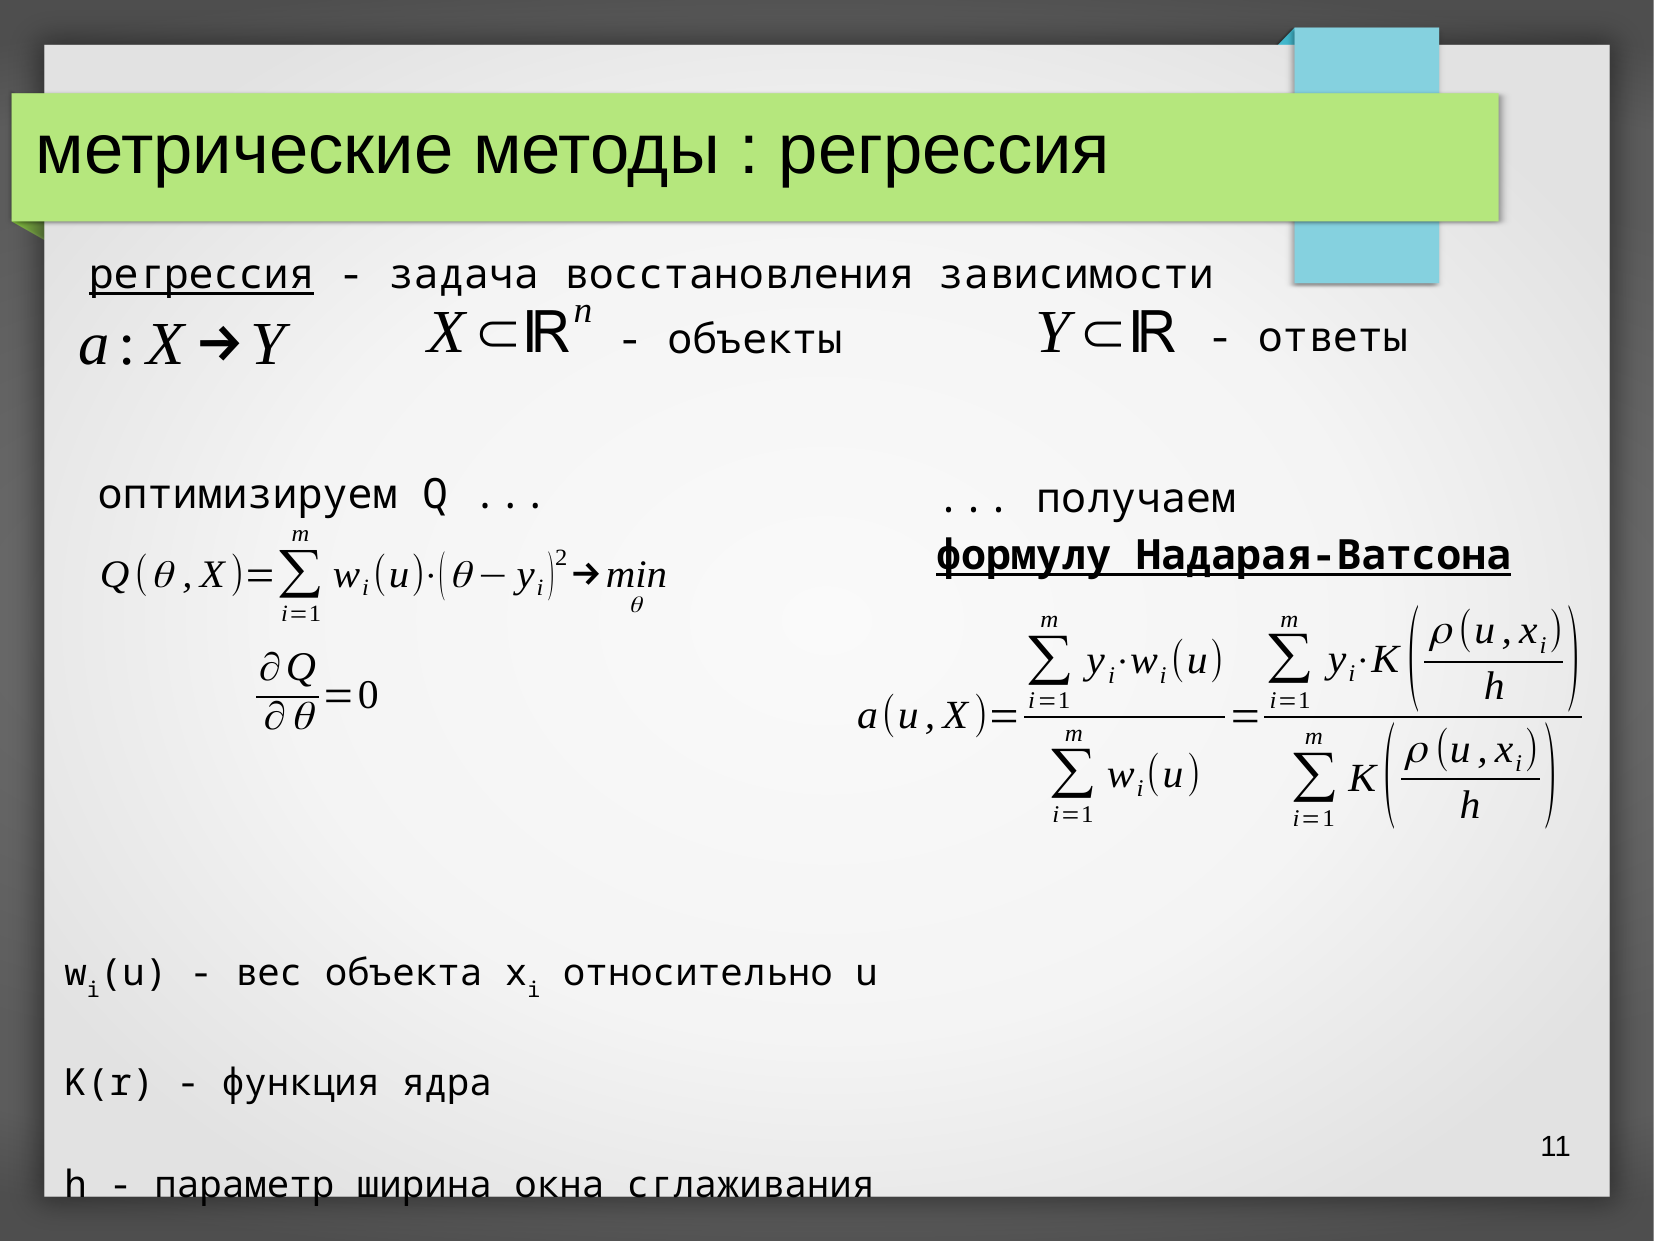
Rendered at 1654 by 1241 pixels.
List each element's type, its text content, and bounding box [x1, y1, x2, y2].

text_box - ответы [1207, 310, 1433, 360]
text_box регрессия - задача восстановления зависимости [73, 236, 1244, 300]
chart [248, 649, 387, 733]
chart [70, 323, 299, 385]
chart [850, 602, 1591, 832]
picture [0, 0, 1654, 1241]
text_box оптимизируем Q ... [82, 456, 588, 520]
chart [94, 521, 674, 626]
chart [416, 297, 600, 373]
title метрические методы : регрессия [35, 108, 1170, 190]
subtitle - объекты [617, 309, 866, 365]
text_box wi(u) - вес объекта xi относительно u K(r) - функция ядра h - параметр ширина окна сглаживания [49, 937, 922, 1205]
text_box ... получаем формулу Надарая-Ватсона [921, 460, 1571, 573]
chart [1028, 309, 1185, 372]
